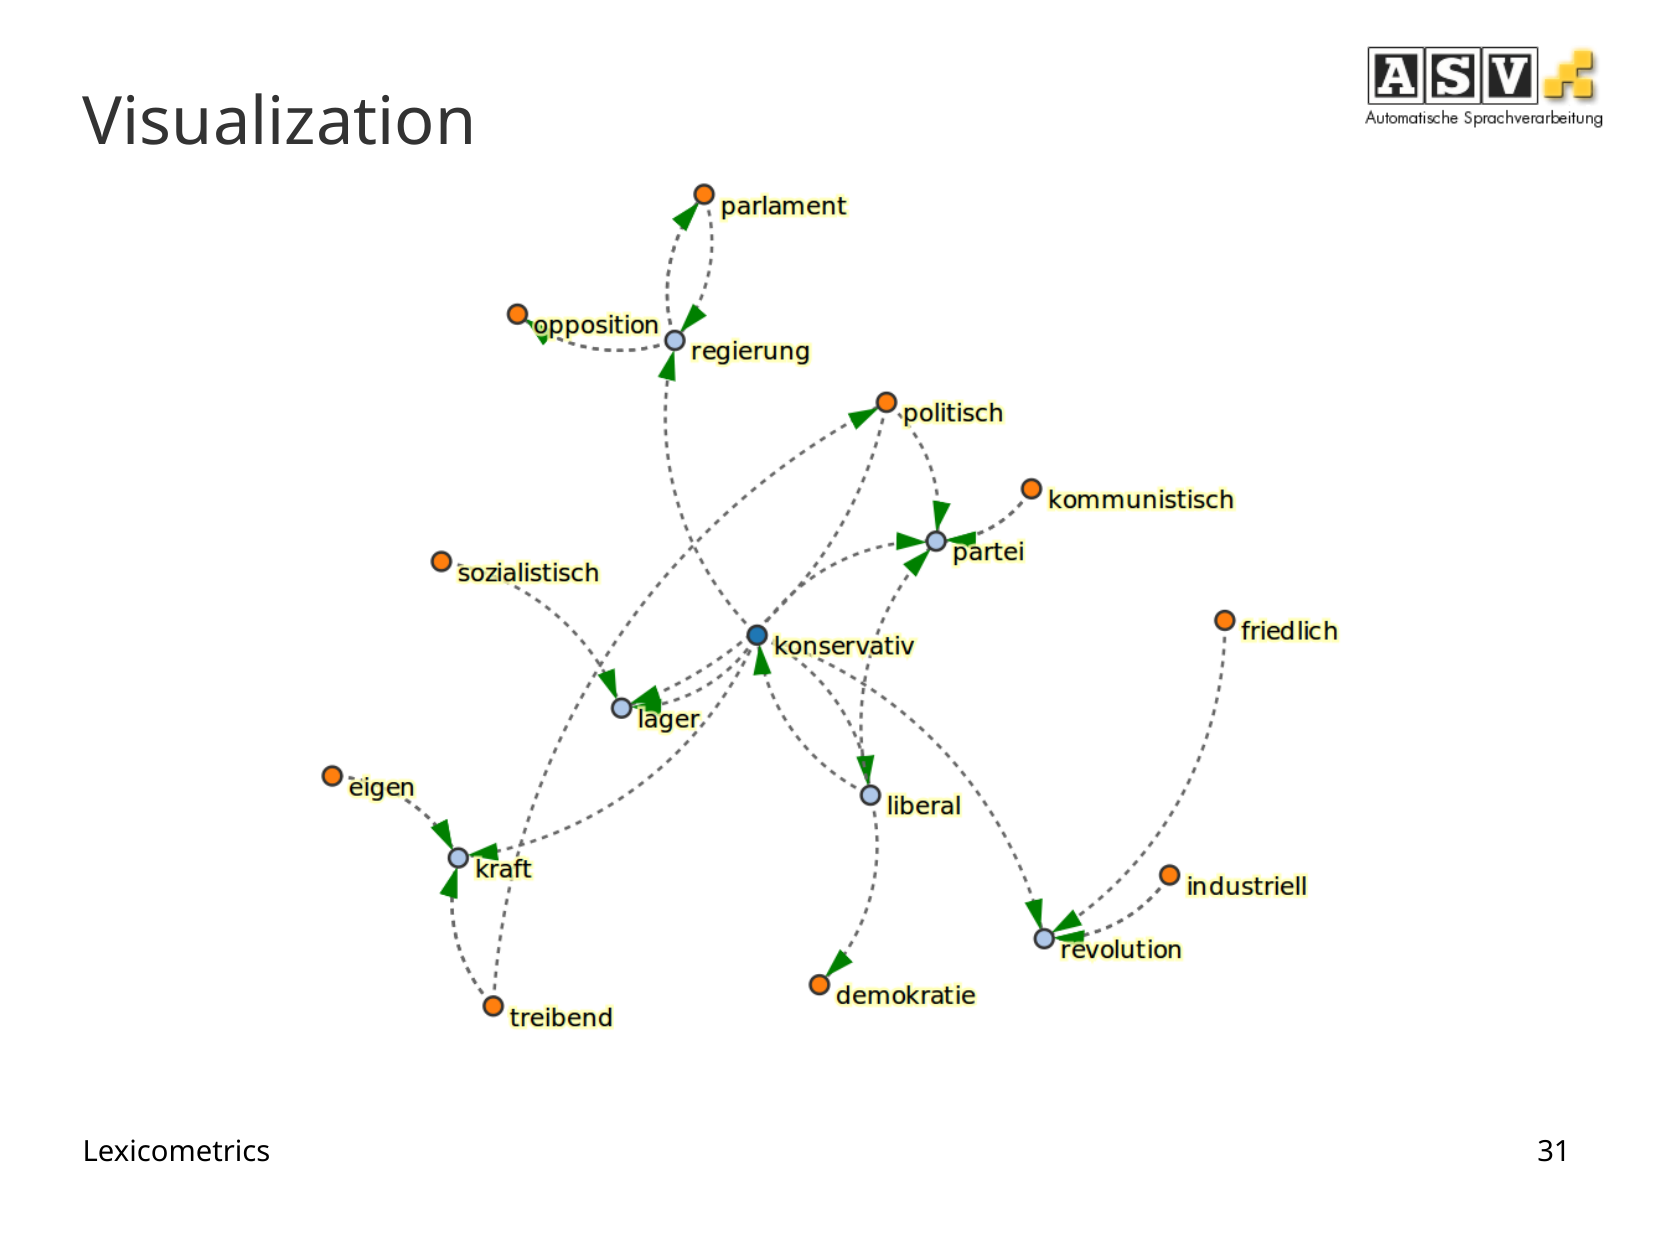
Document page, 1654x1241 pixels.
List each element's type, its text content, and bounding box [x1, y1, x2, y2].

picture [1364, 43, 1605, 129]
picture [309, 160, 1359, 1040]
title Visualization [82, 49, 1347, 189]
